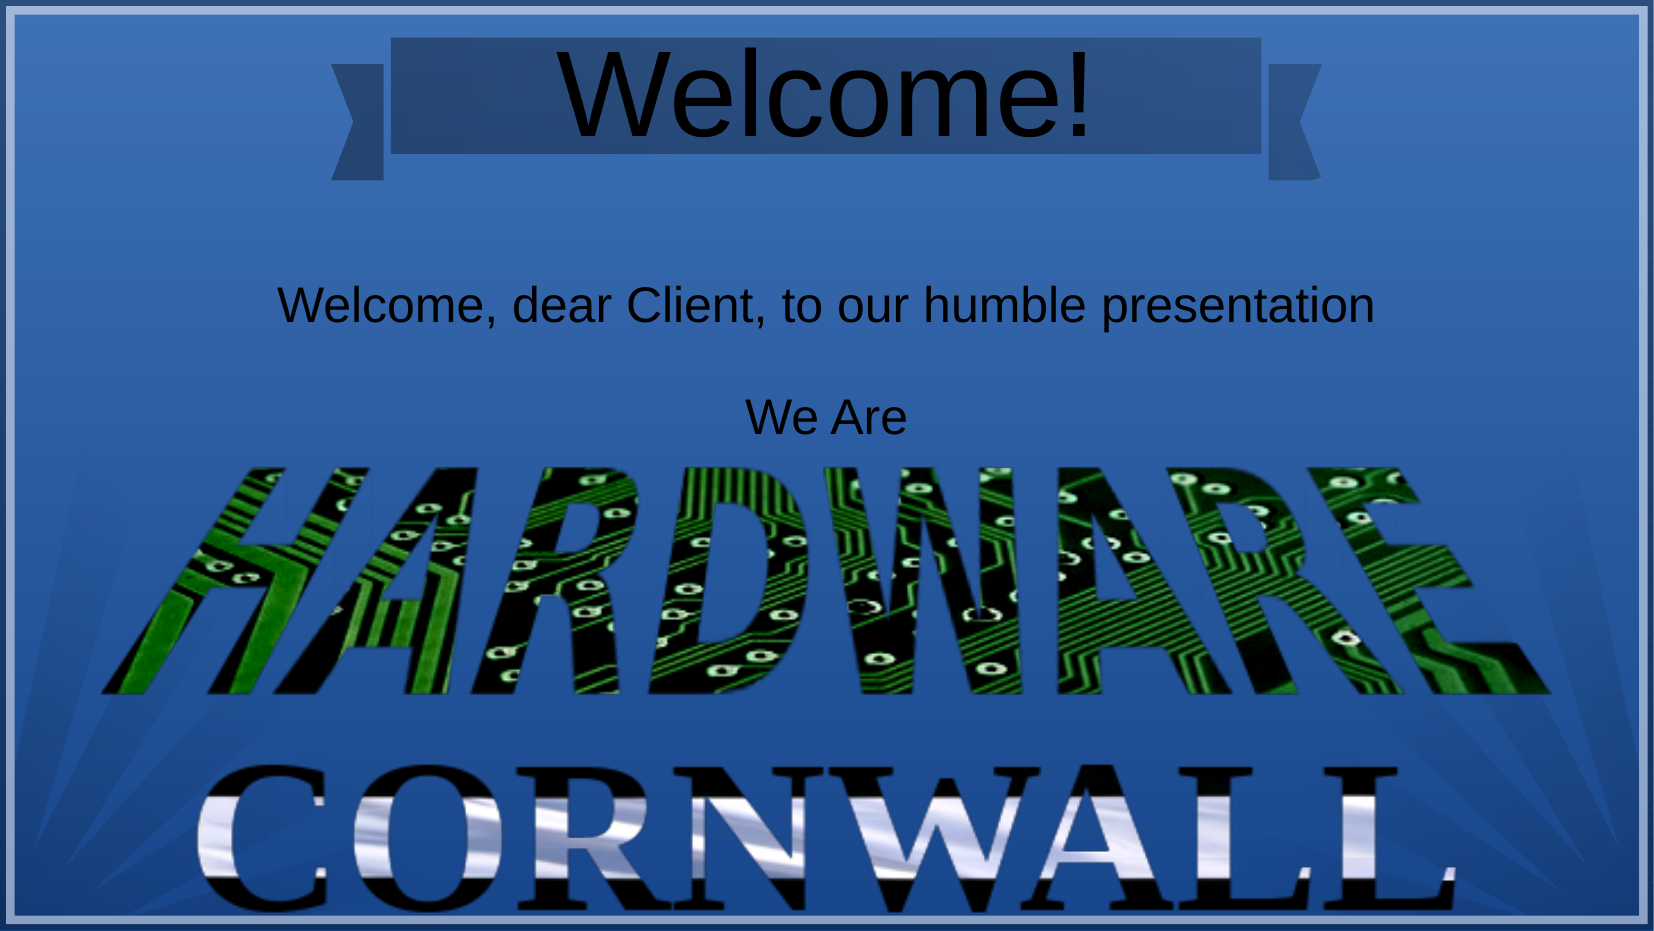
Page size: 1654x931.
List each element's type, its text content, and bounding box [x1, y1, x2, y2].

subtitle Welcome, dear Client, to our humble presentation We Are [82, 217, 1571, 505]
title Welcome! [389, 26, 1264, 163]
picture [101, 400, 1552, 931]
